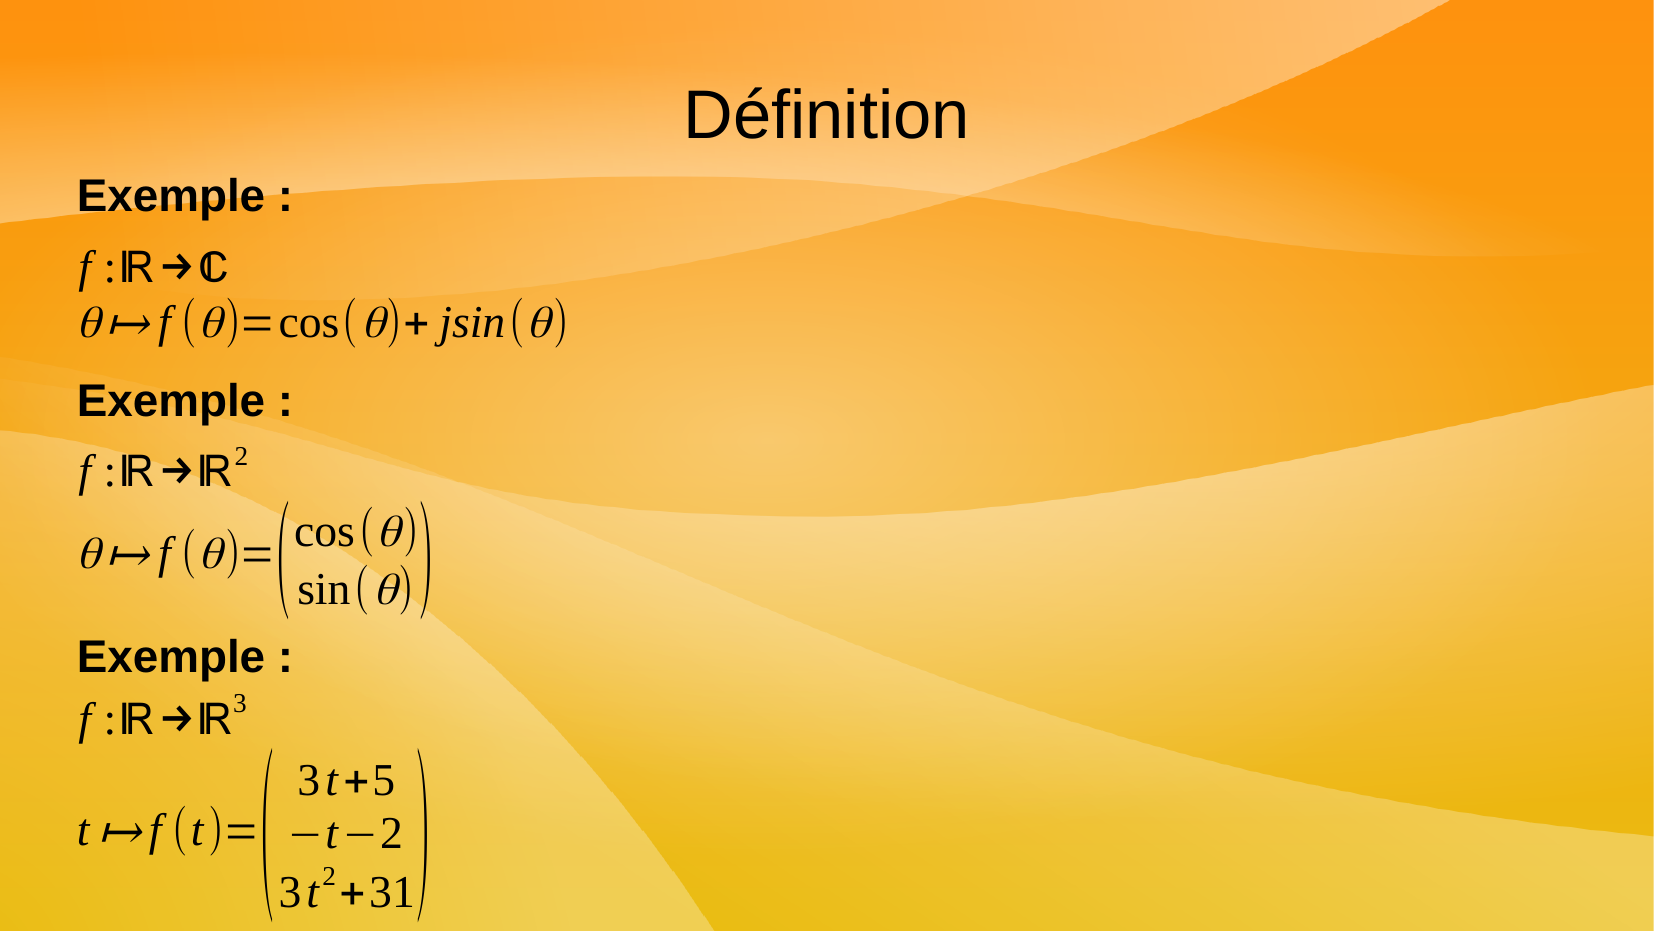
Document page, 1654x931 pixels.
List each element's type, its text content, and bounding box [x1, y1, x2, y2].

chart [76, 440, 435, 624]
title Définition [82, 37, 1571, 193]
chart [76, 241, 569, 350]
chart [76, 687, 433, 927]
subtitle Exemple : Exemple : Exemple : [76, 169, 1565, 918]
picture [0, 0, 1654, 931]
